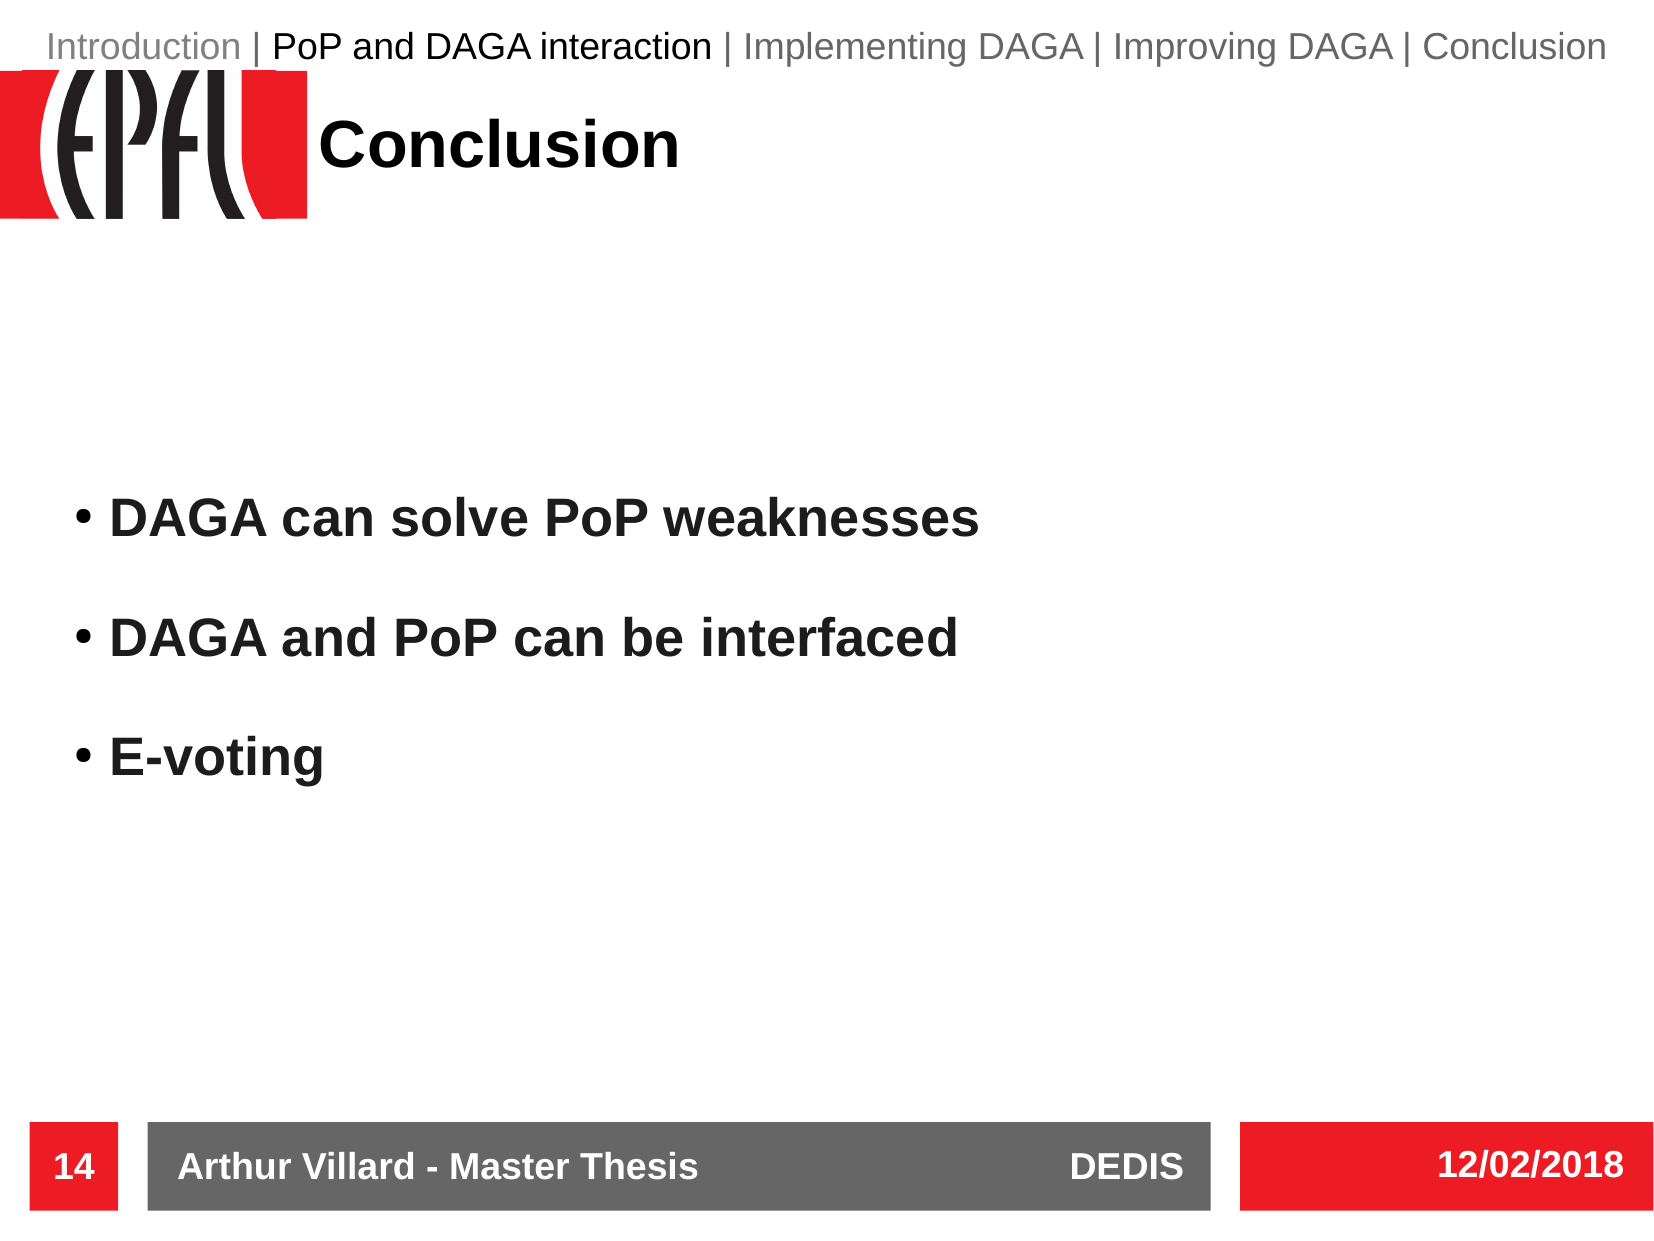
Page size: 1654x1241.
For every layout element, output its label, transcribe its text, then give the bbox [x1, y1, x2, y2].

text_box Introduction | PoP and DAGA interaction | Implementing DAGA | Improving DAGA | Conclusion [0, 15, 1654, 77]
title Conclusion [318, 77, 1565, 219]
picture [22, 77, 276, 219]
list DAGA can solve PoP weaknesses DAGA and PoP can be interfaced E-voting [73, 227, 1580, 1048]
